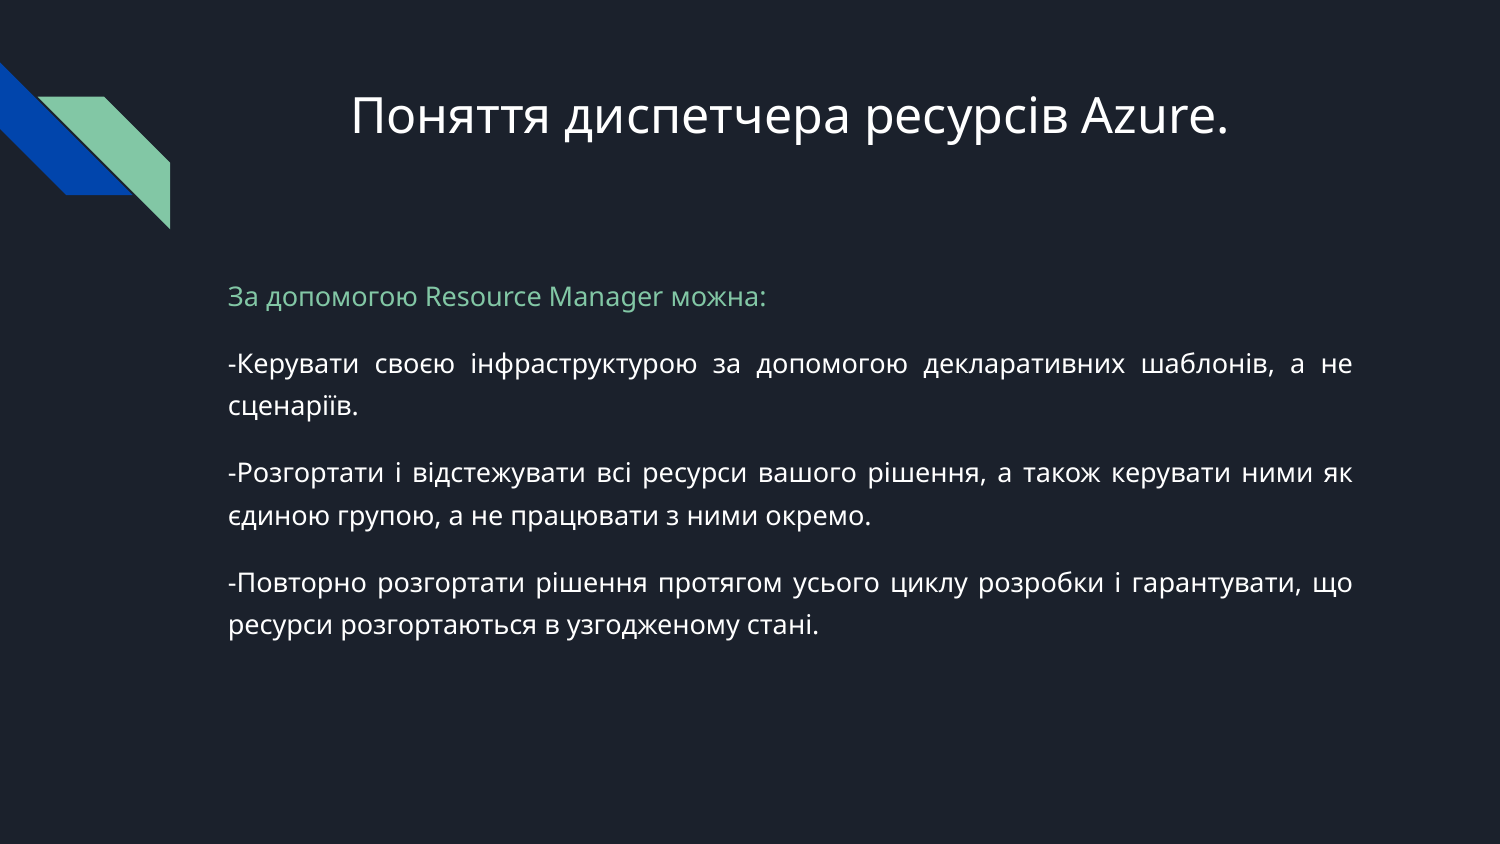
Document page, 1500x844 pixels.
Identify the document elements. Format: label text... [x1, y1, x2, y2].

list За допомогою Resource Manager можна: -Керувати своєю інфраструктурою за допомогою декларативних шаблонів, а не сценаріїв. -Розгортати і відстежувати всі ресурси вашого рішення, а також керувати ними як єдиною групою, а не працювати з ними окремо. -Повторно розгортати рішення протягом усього циклу розробки і гарантувати, що ресурси розгортаються в узгодженому стані. [212, 257, 1368, 735]
title Поняття диспетчера ресурсів Azure. [212, 64, 1368, 215]
